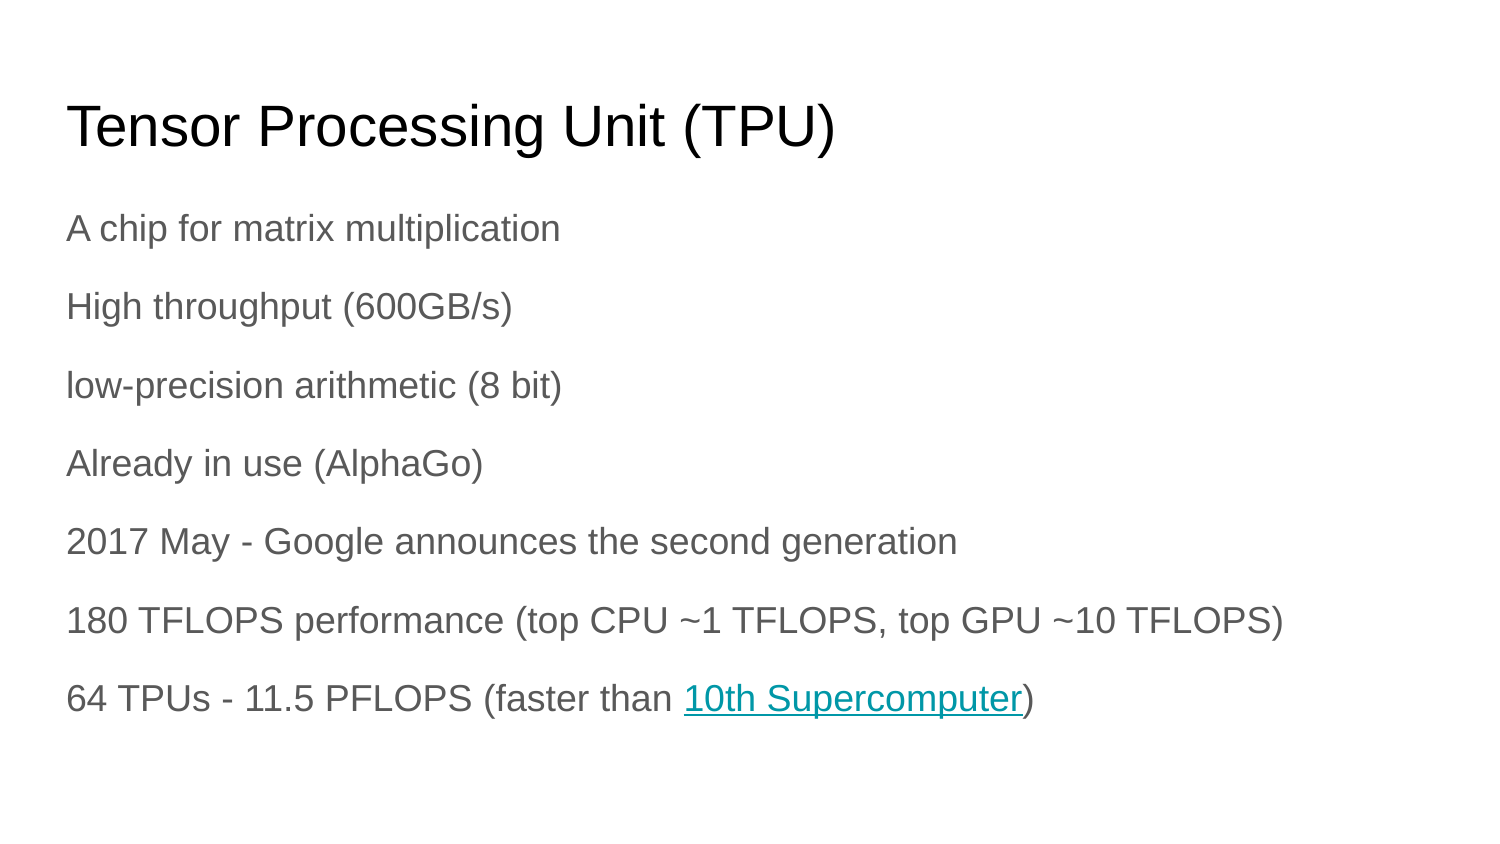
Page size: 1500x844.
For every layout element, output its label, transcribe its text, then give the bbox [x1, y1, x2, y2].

title Tensor Processing Unit (TPU) [51, 72, 1449, 167]
list A chip for matrix multiplication High throughput (600GB/s) low-precision arithmetic (8 bit) Already in use (AlphaGo) 2017 May - Google announces the second generation 180 TFLOPS performance (top CPU ~1 TFLOPS, top GPU ~10 TFLOPS) 64 TPUs - 11.5 PFLOPS (faster than 10th Supercomputer) [51, 189, 1449, 750]
